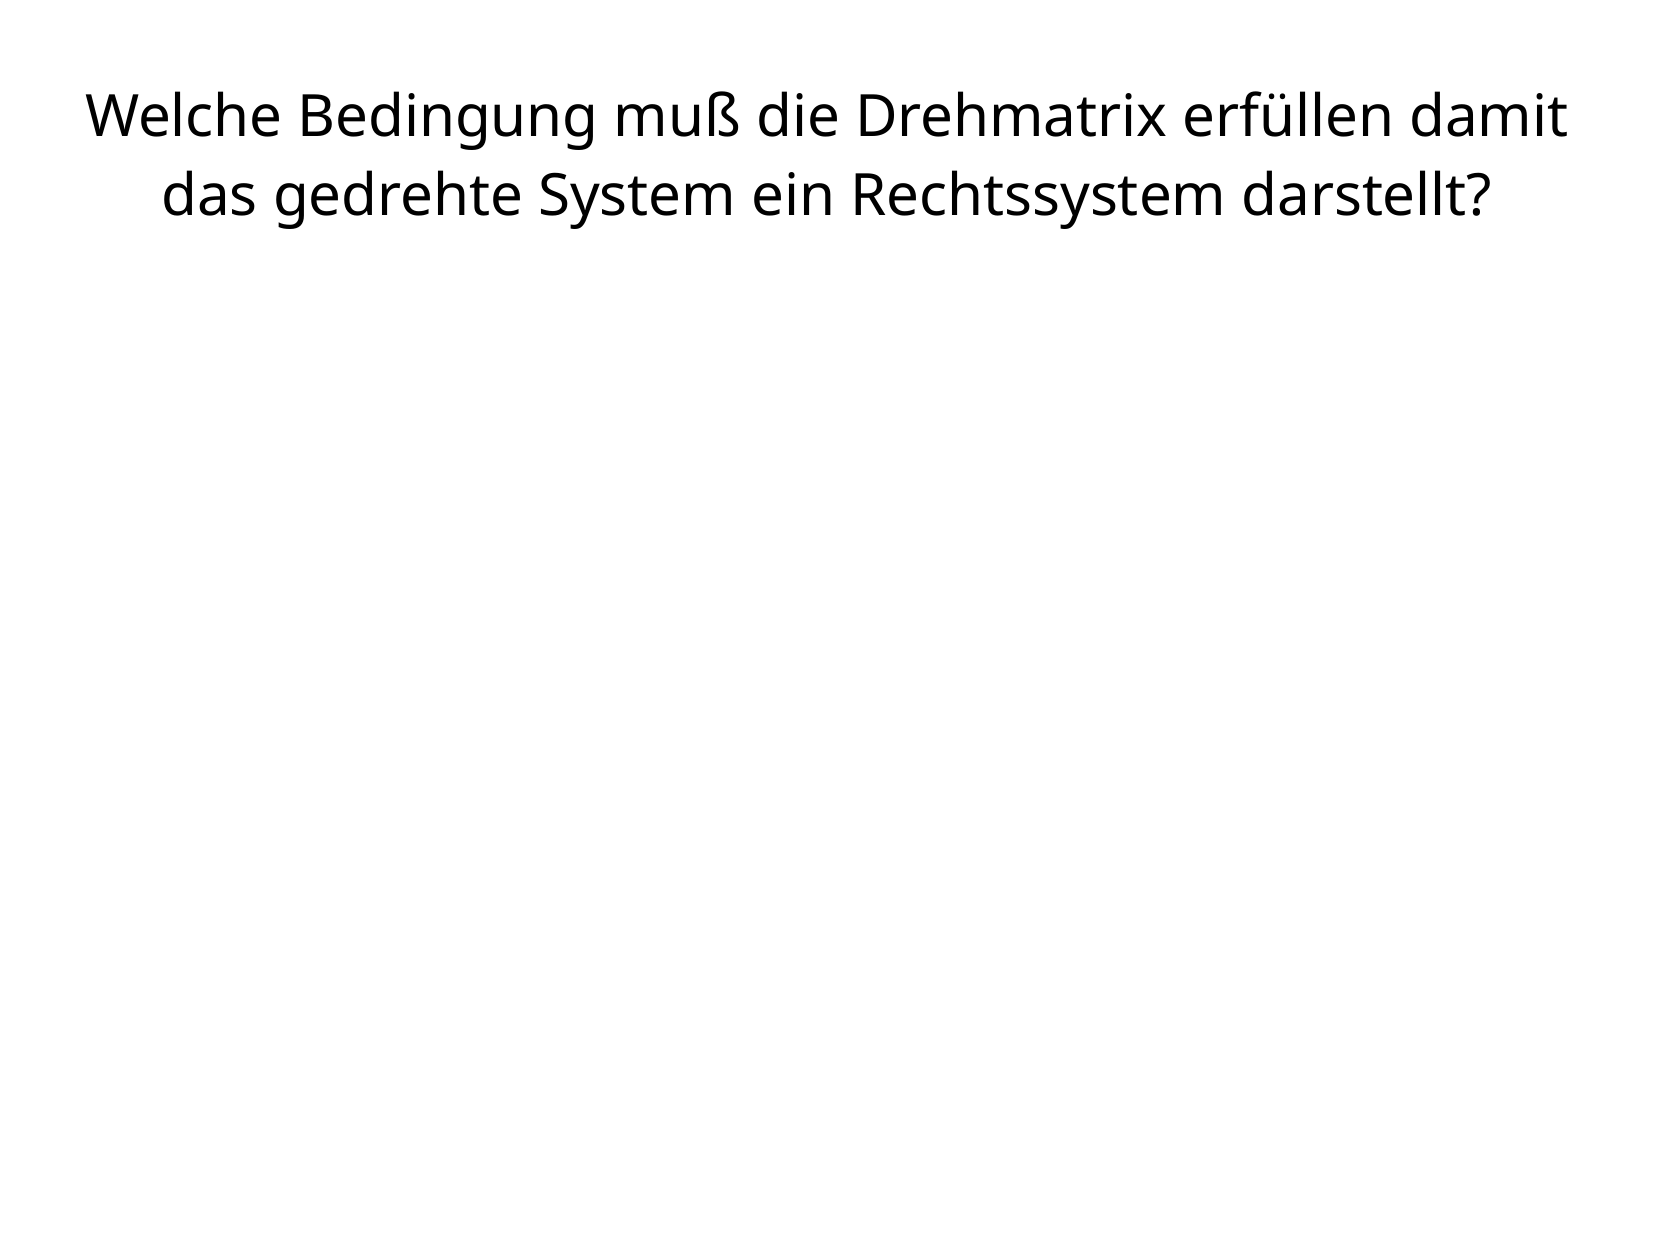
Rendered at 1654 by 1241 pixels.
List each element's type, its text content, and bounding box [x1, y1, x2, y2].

title Welche Bedingung muß die Drehmatrix erfüllen damit das gedrehte System ein Rechtssystem darstellt? [82, 49, 1571, 257]
